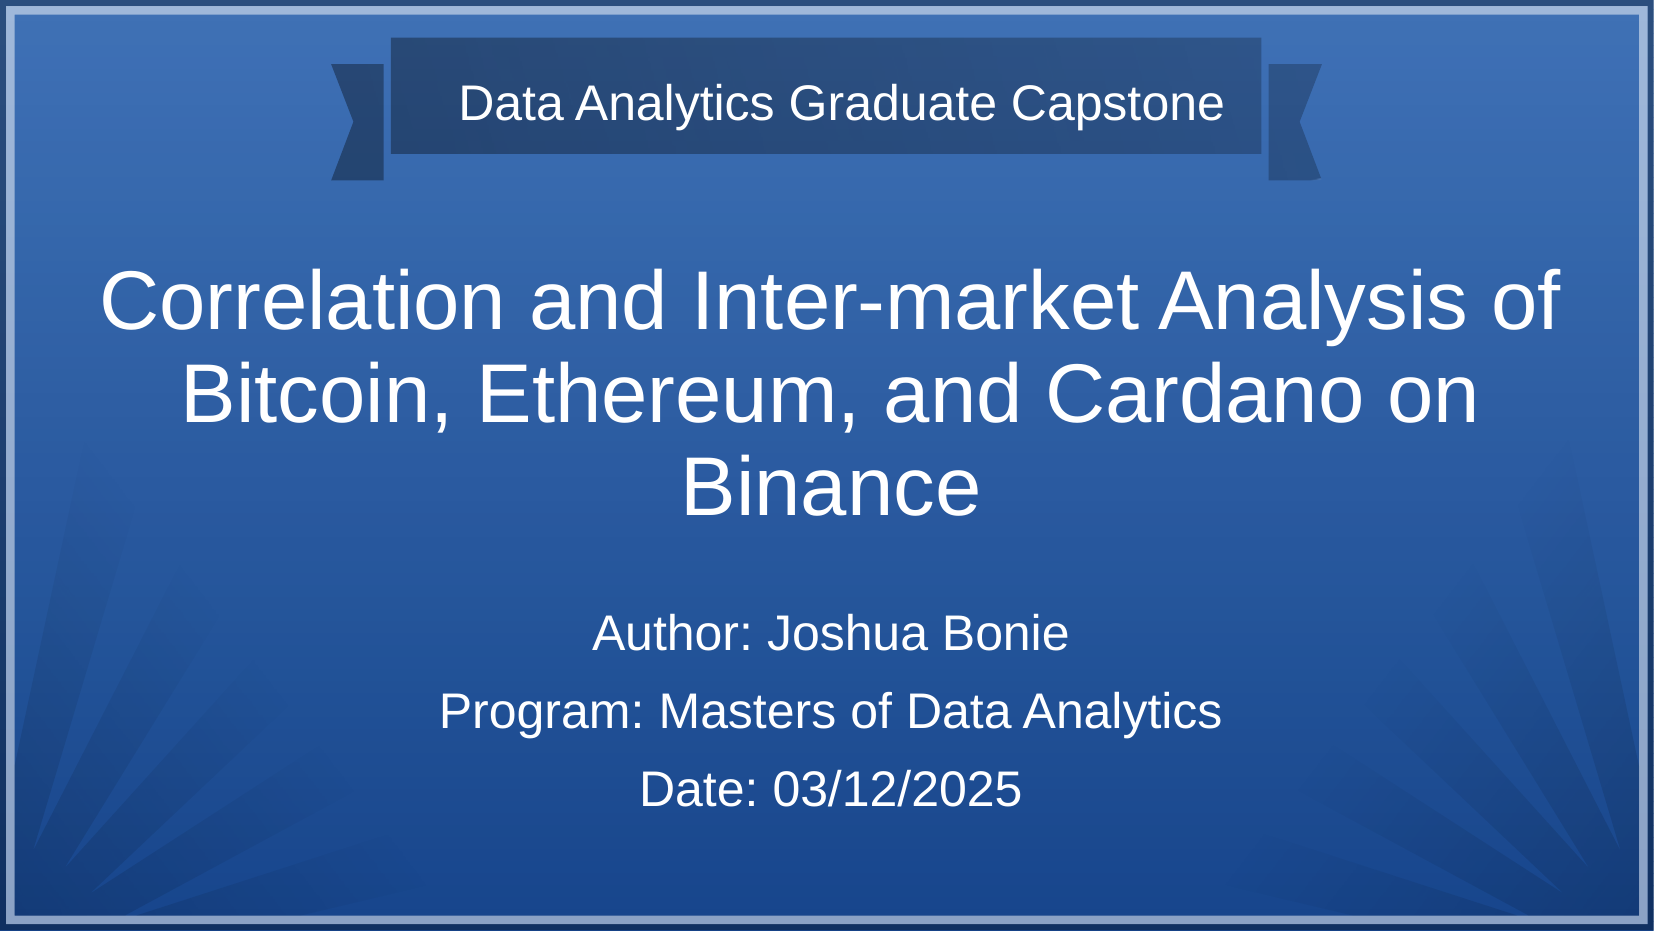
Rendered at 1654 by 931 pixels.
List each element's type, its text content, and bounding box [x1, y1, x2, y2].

title Correlation and Inter-market Analysis of Bitcoin, Ethereum, and Cardano on Binance [86, 225, 1576, 563]
list Author: Joshua Bonie Program: Masters of Data Analytics Date: 03/12/2025 [86, 605, 1576, 863]
list Data Analytics Graduate Capstone [225, 75, 1388, 188]
